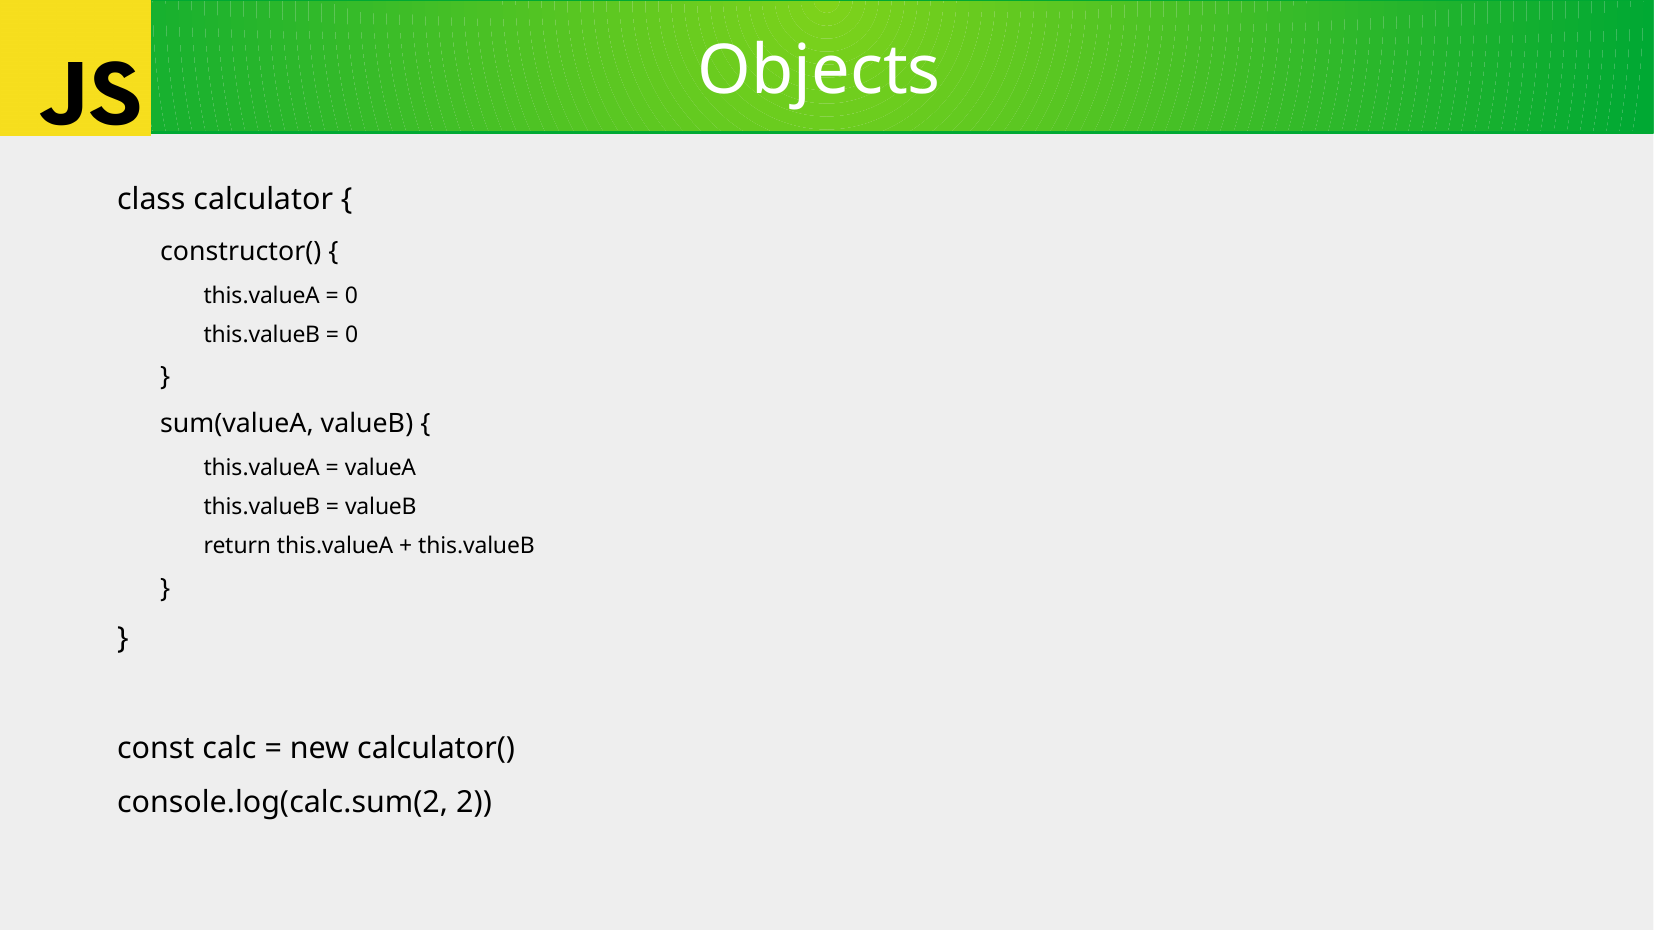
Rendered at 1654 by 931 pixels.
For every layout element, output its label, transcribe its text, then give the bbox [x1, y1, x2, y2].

list class calculator { constructor() { this.valueA = 0 this.valueB = 0 } sum(valueA, valueB) { this.valueA = valueA this.valueB = valueB return this.valueA + this.valueB } } const calc = new calculator() console.log(calc.sum(2, 2)) [73, 177, 1565, 827]
title Objects [151, 14, 1565, 119]
picture [0, 0, 151, 136]
